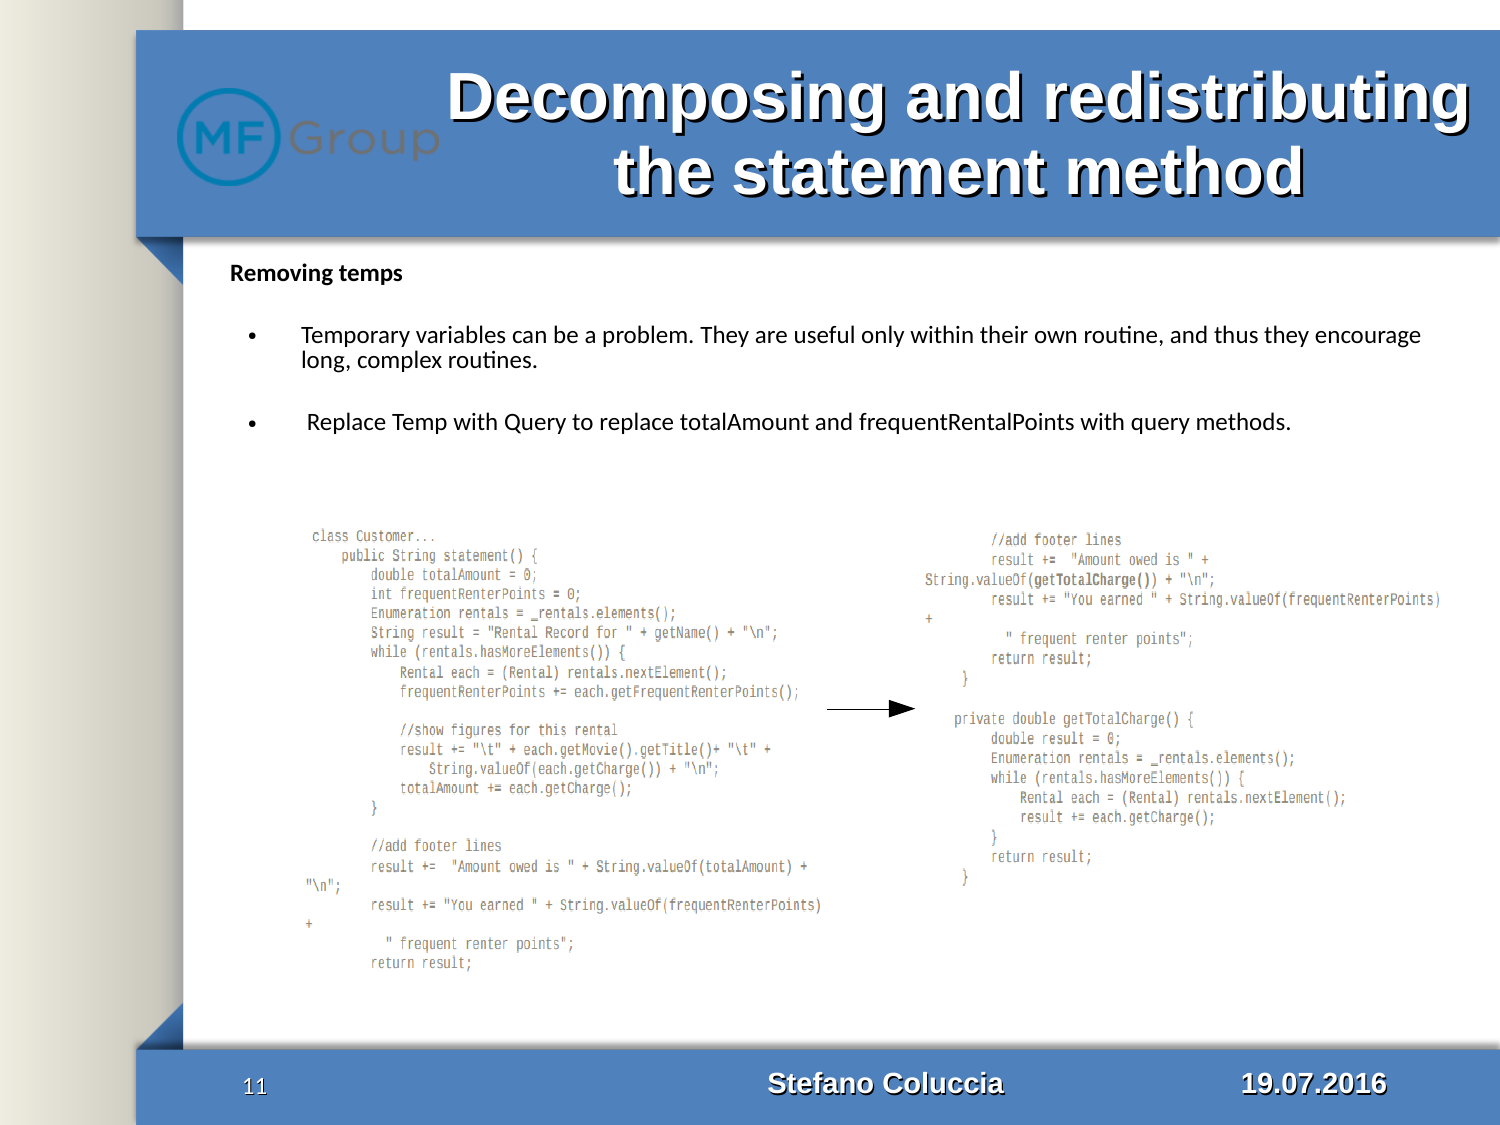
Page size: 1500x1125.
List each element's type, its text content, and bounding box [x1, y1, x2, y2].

list Removing temps Temporary variables can be a problem. They are useful only within their own routine, and thus they encourage long, complex routines. Replace Temp with Query to replace totalAmount and frequentRentalPoints with query methods. [230, 262, 1477, 492]
title Stefano Coluccia [738, 1062, 1034, 1105]
picture [0, 0, 1500, 1125]
title 19.07.2016 [1151, 1062, 1477, 1105]
title Decomposing and redistributing the statement method [442, 38, 1477, 230]
